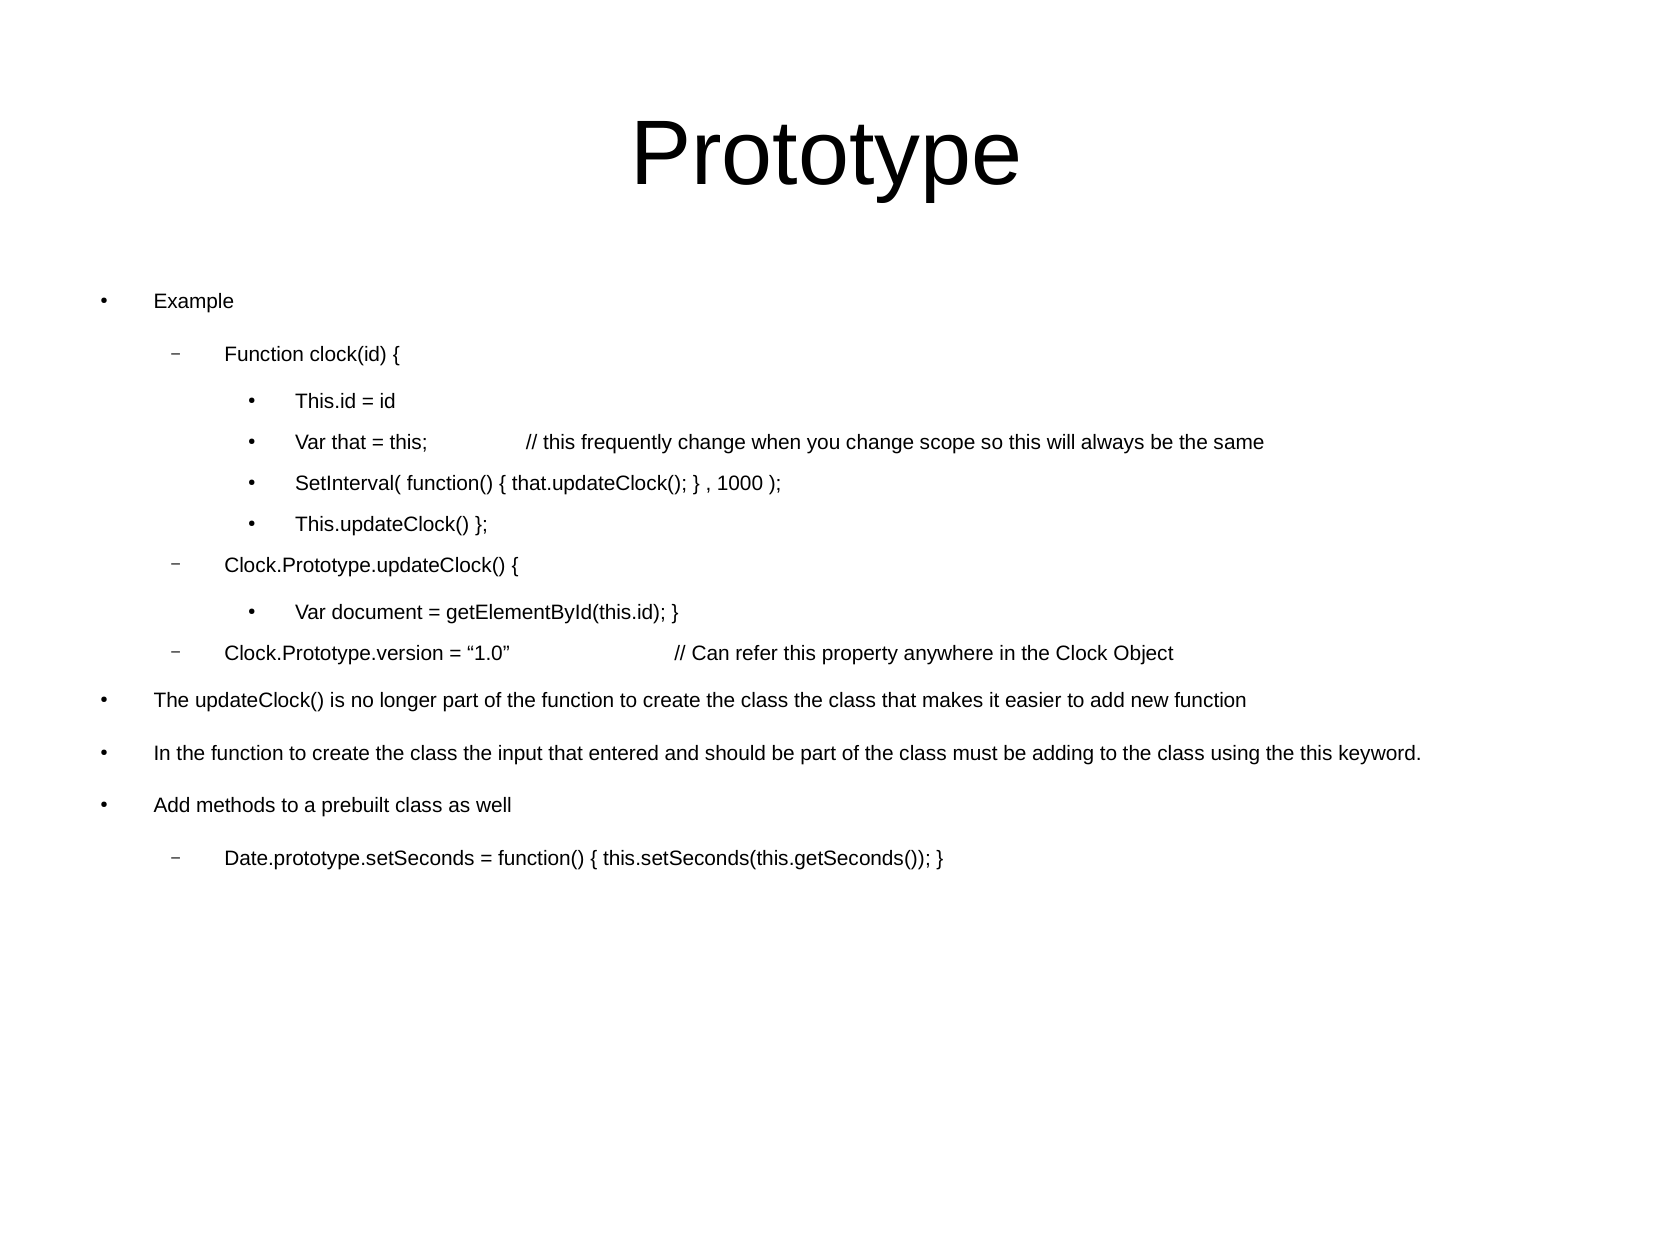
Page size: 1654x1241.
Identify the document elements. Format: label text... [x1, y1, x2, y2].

title Prototype [82, 49, 1571, 257]
list Example Function clock(id) { This.id = id Var that = this; // this frequently change when you change scope so this will always be the same SetInterval( function() { that.updateClock(); } , 1000 ); This.updateClock() }; Clock.Prototype.updateClock() { Var document = getElementById(this.id); } Clock.Prototype.version = “1.0” // Can refer this property anywhere in the Clock Object The updateClock() is no longer part of the function to create the class the class that makes it easier to add new function In the function to create the class the input that entered and should be part of the class must be adding to the class using the this keyword. Add methods to a prebuilt class as well Date.prototype.setSeconds = function() { this.setSeconds(this.getSeconds()); } [82, 290, 1571, 1010]
